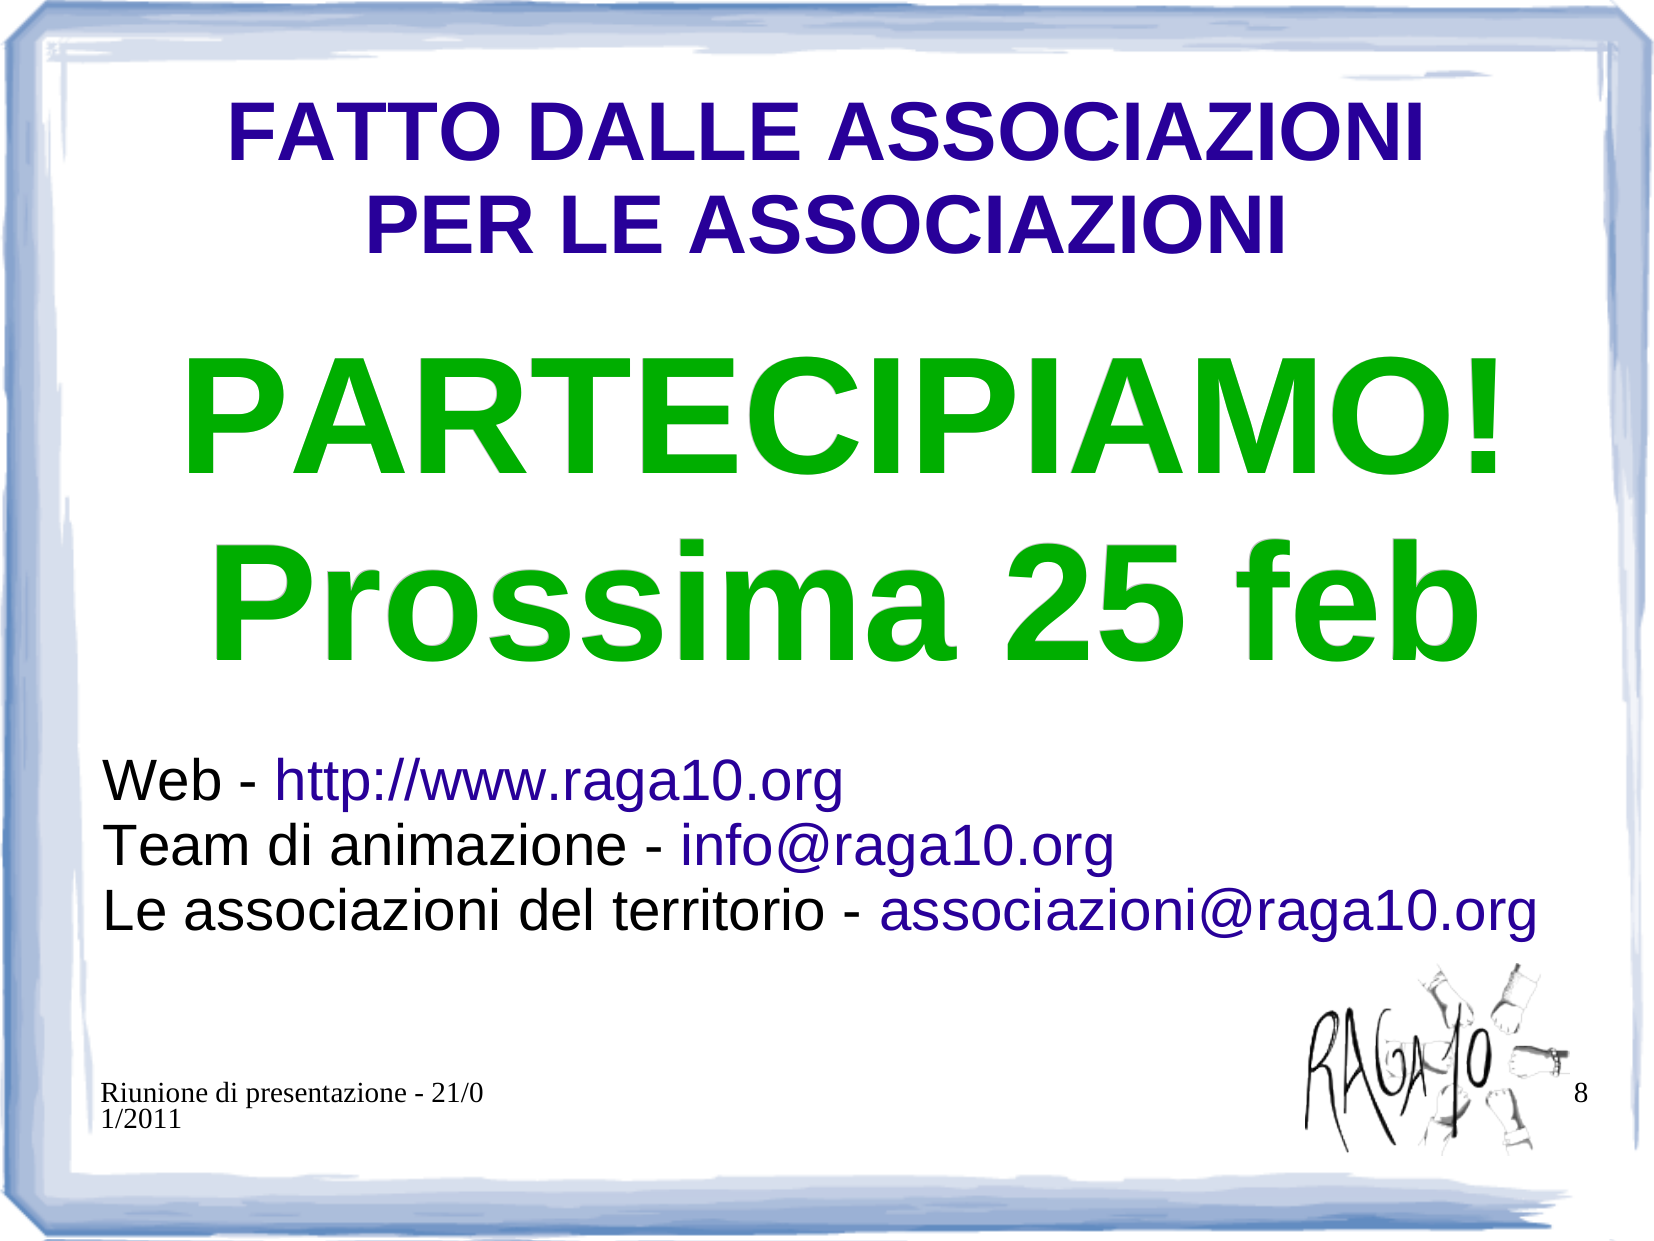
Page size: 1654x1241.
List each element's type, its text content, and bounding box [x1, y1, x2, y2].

title Web - http://www.raga10.org Team di animazione - info@raga10.org Le associazioni del territorio - associazioni@raga10.org [102, 712, 1636, 979]
subtitle PARTECIPIAMO! Prossima 25 feb [67, 322, 1624, 696]
title FATTO DALLE ASSOCIAZIONI PER LE ASSOCIAZIONI [82, 49, 1571, 307]
picture [0, 0, 1654, 1241]
